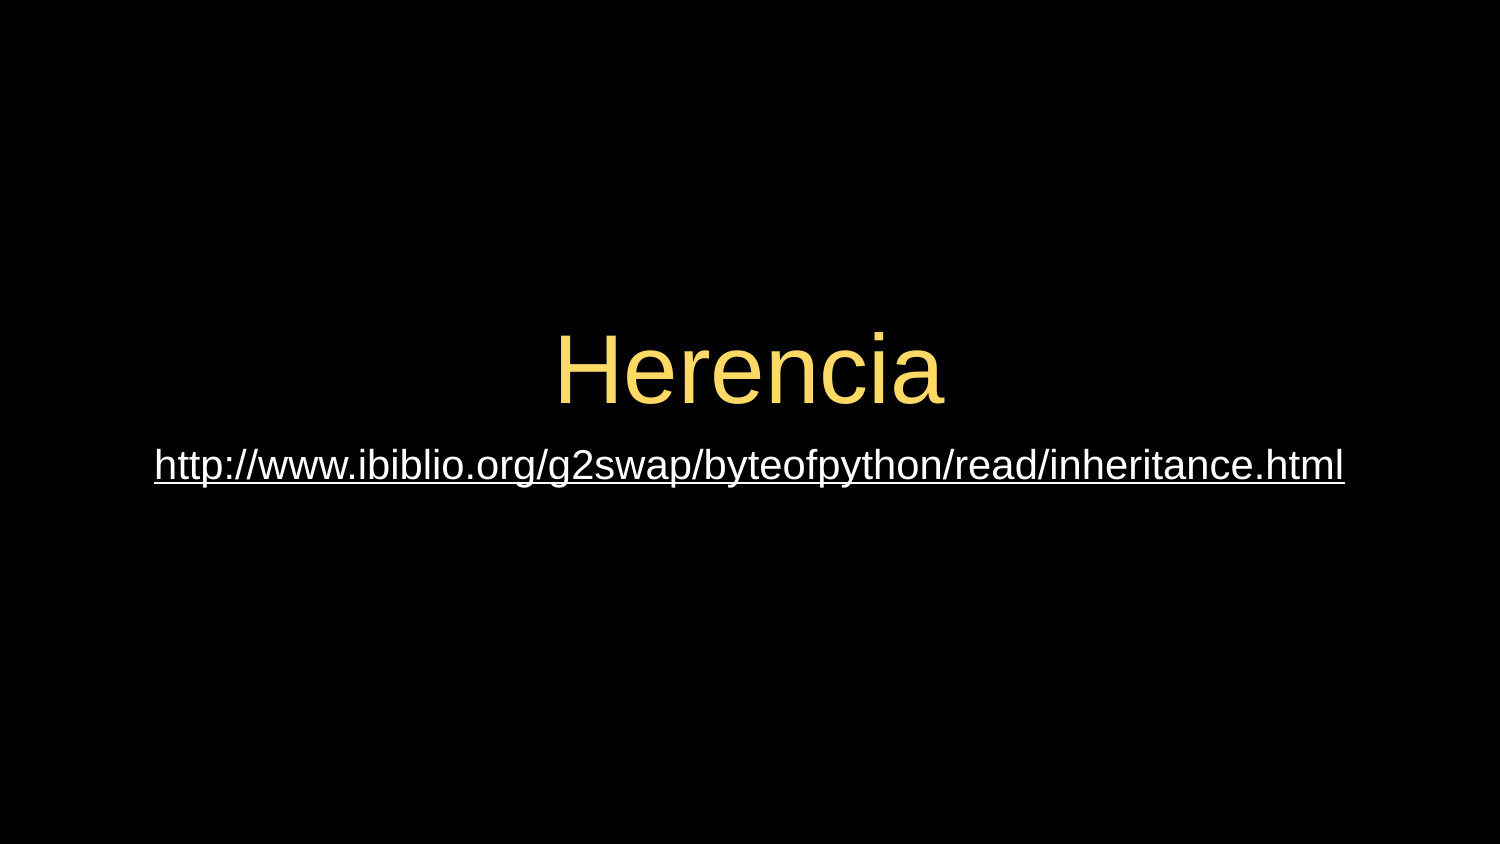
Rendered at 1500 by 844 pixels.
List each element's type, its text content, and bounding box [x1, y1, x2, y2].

title Herencia [106, 141, 1393, 427]
list http://www.ibiblio.org/g2swap/byteofpython/read/inheritance.html [106, 434, 1393, 532]
